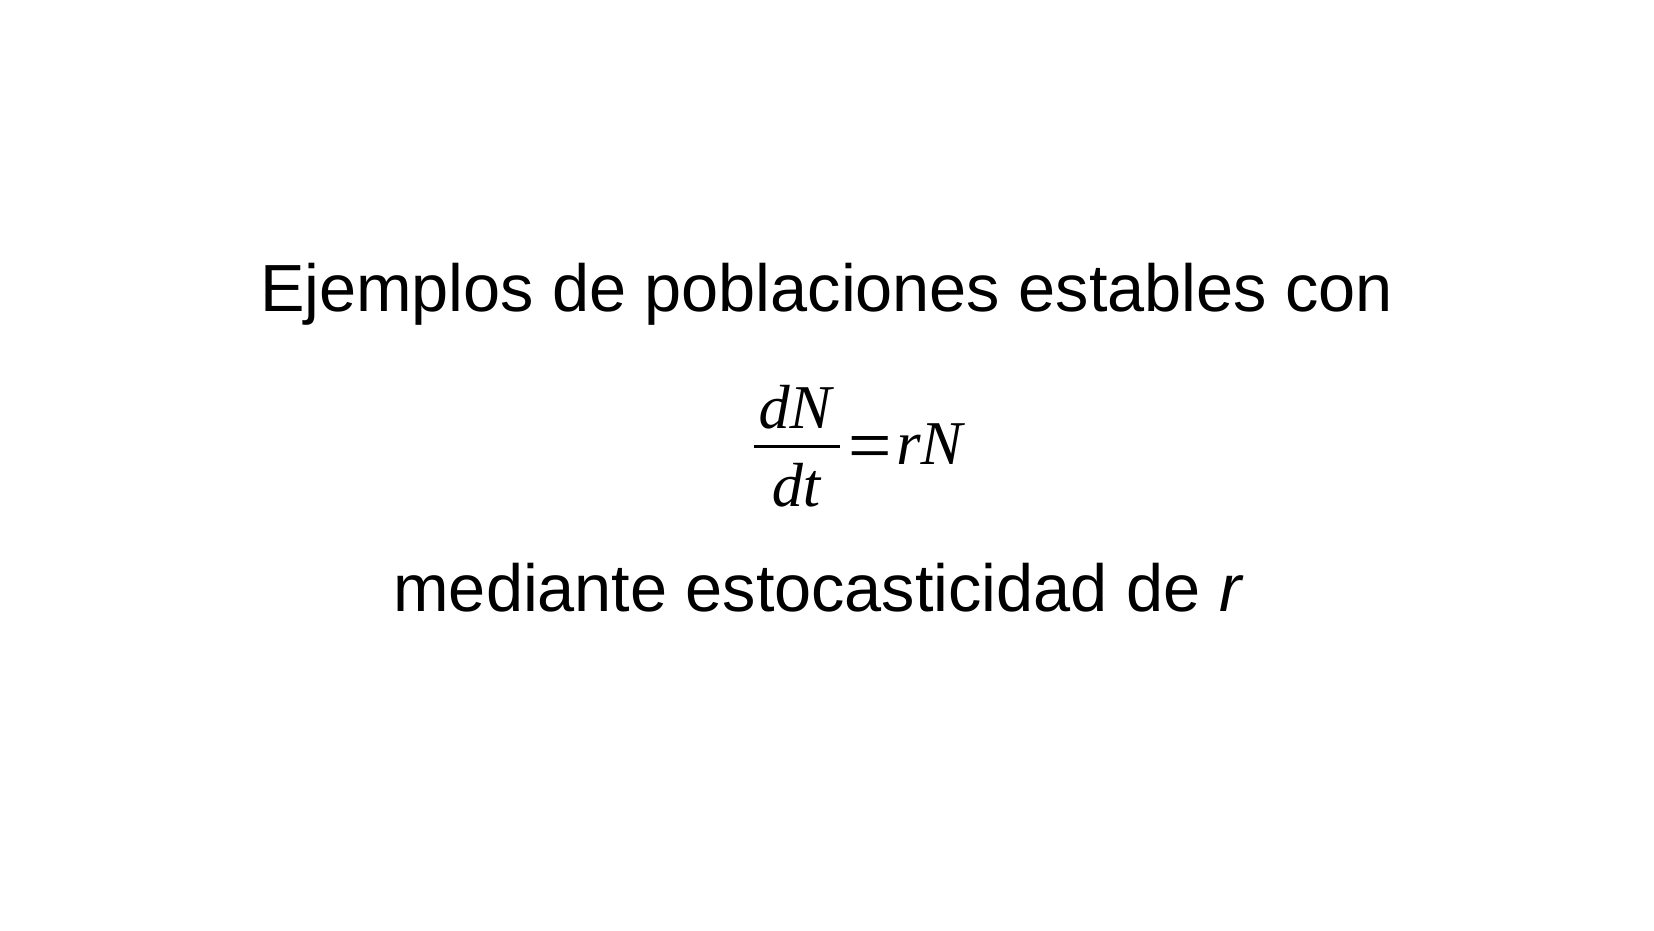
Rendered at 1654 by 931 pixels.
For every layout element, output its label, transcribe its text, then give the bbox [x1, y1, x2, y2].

subtitle Ejemplos de poblaciones estables con mediante estocasticidad de r [82, 78, 1571, 799]
chart [745, 372, 975, 520]
